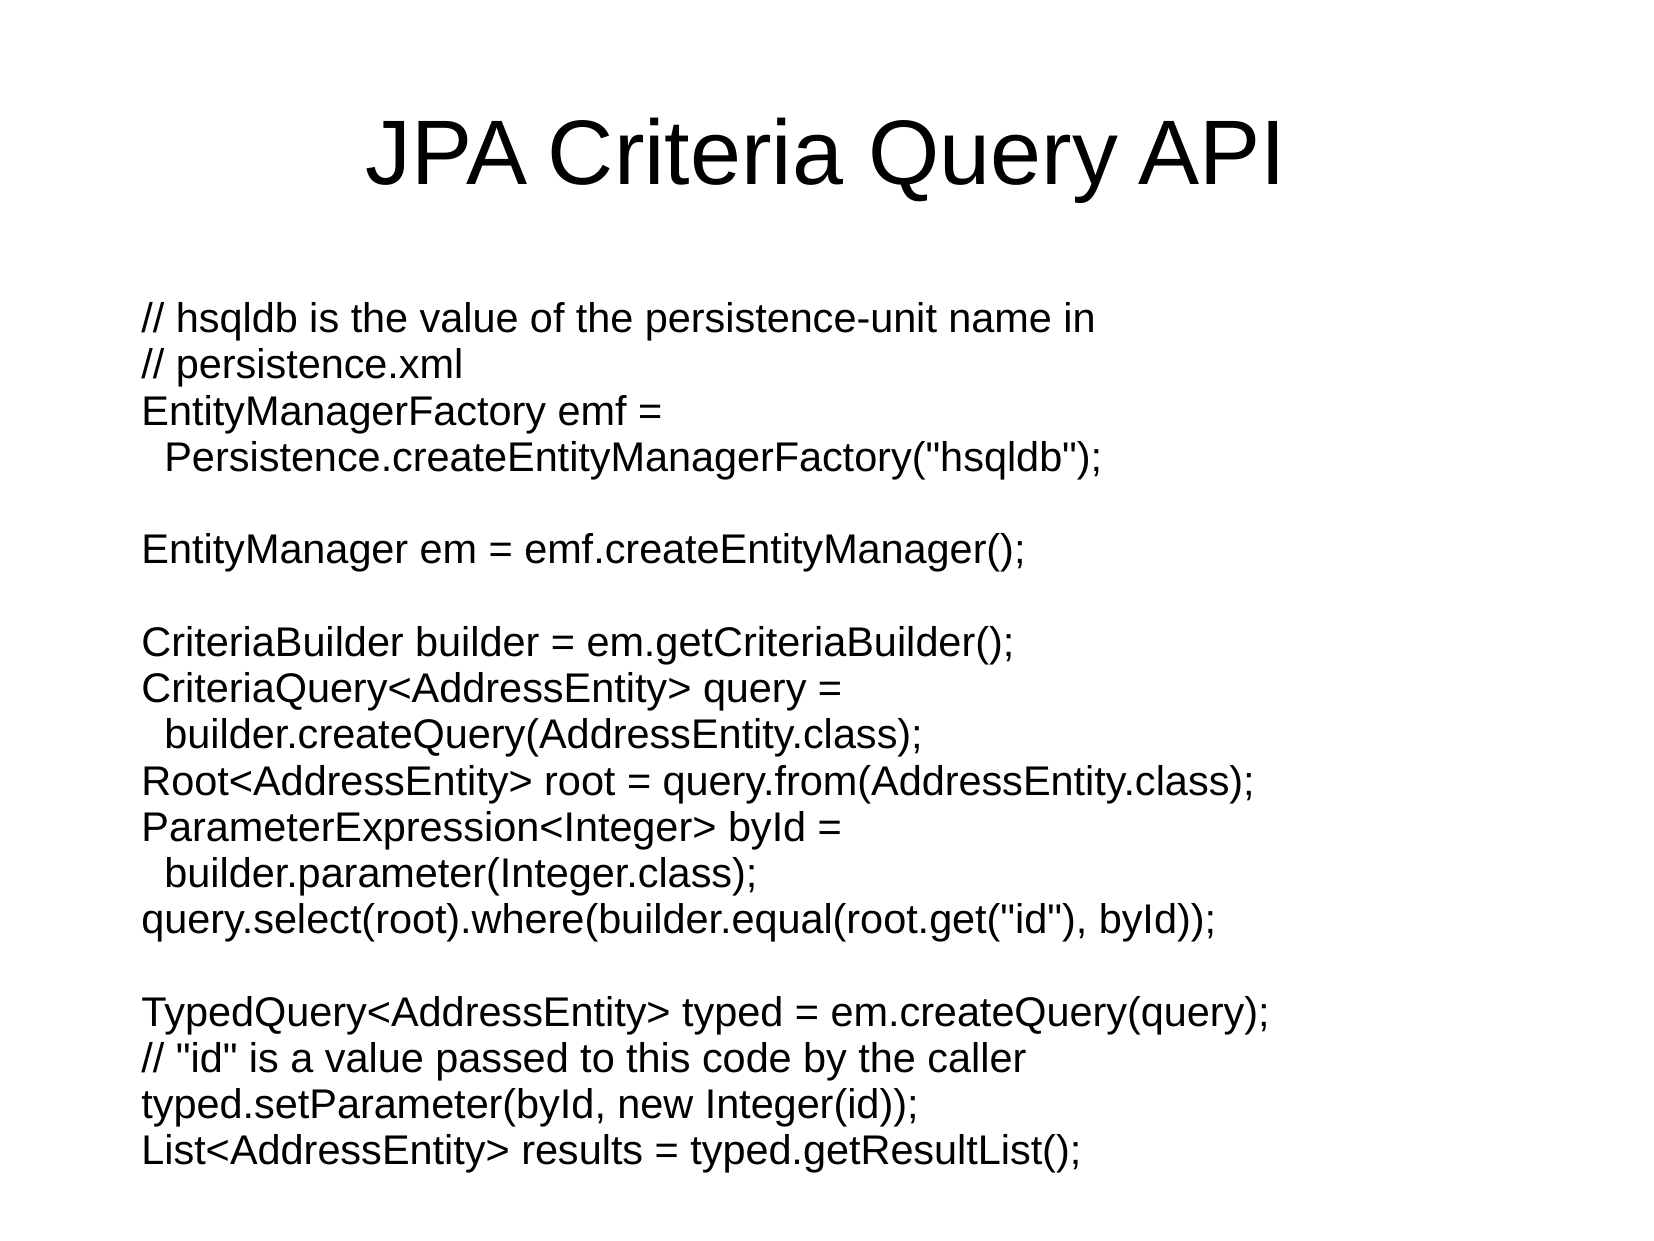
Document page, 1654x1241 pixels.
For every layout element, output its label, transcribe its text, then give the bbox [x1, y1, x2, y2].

list // hsqldb is the value of the persistence-unit name in // persistence.xml EntityManagerFactory emf = Persistence.createEntityManagerFactory("hsqldb"); EntityManager em = emf.createEntityManager(); CriteriaBuilder builder = em.getCriteriaBuilder(); CriteriaQuery<AddressEntity> query = builder.createQuery(AddressEntity.class); Root<AddressEntity> root = query.from(AddressEntity.class); ParameterExpression<Integer> byId = builder.parameter(Integer.class); query.select(root).where(builder.equal(root.get("id"), byId)); TypedQuery<AddressEntity> typed = em.createQuery(query); // "id" is a value passed to this code by the caller typed.setParameter(byId, new Integer(id)); List<AddressEntity> results = typed.getResultList(); [82, 295, 1571, 1182]
title JPA Criteria Query API [82, 49, 1571, 257]
